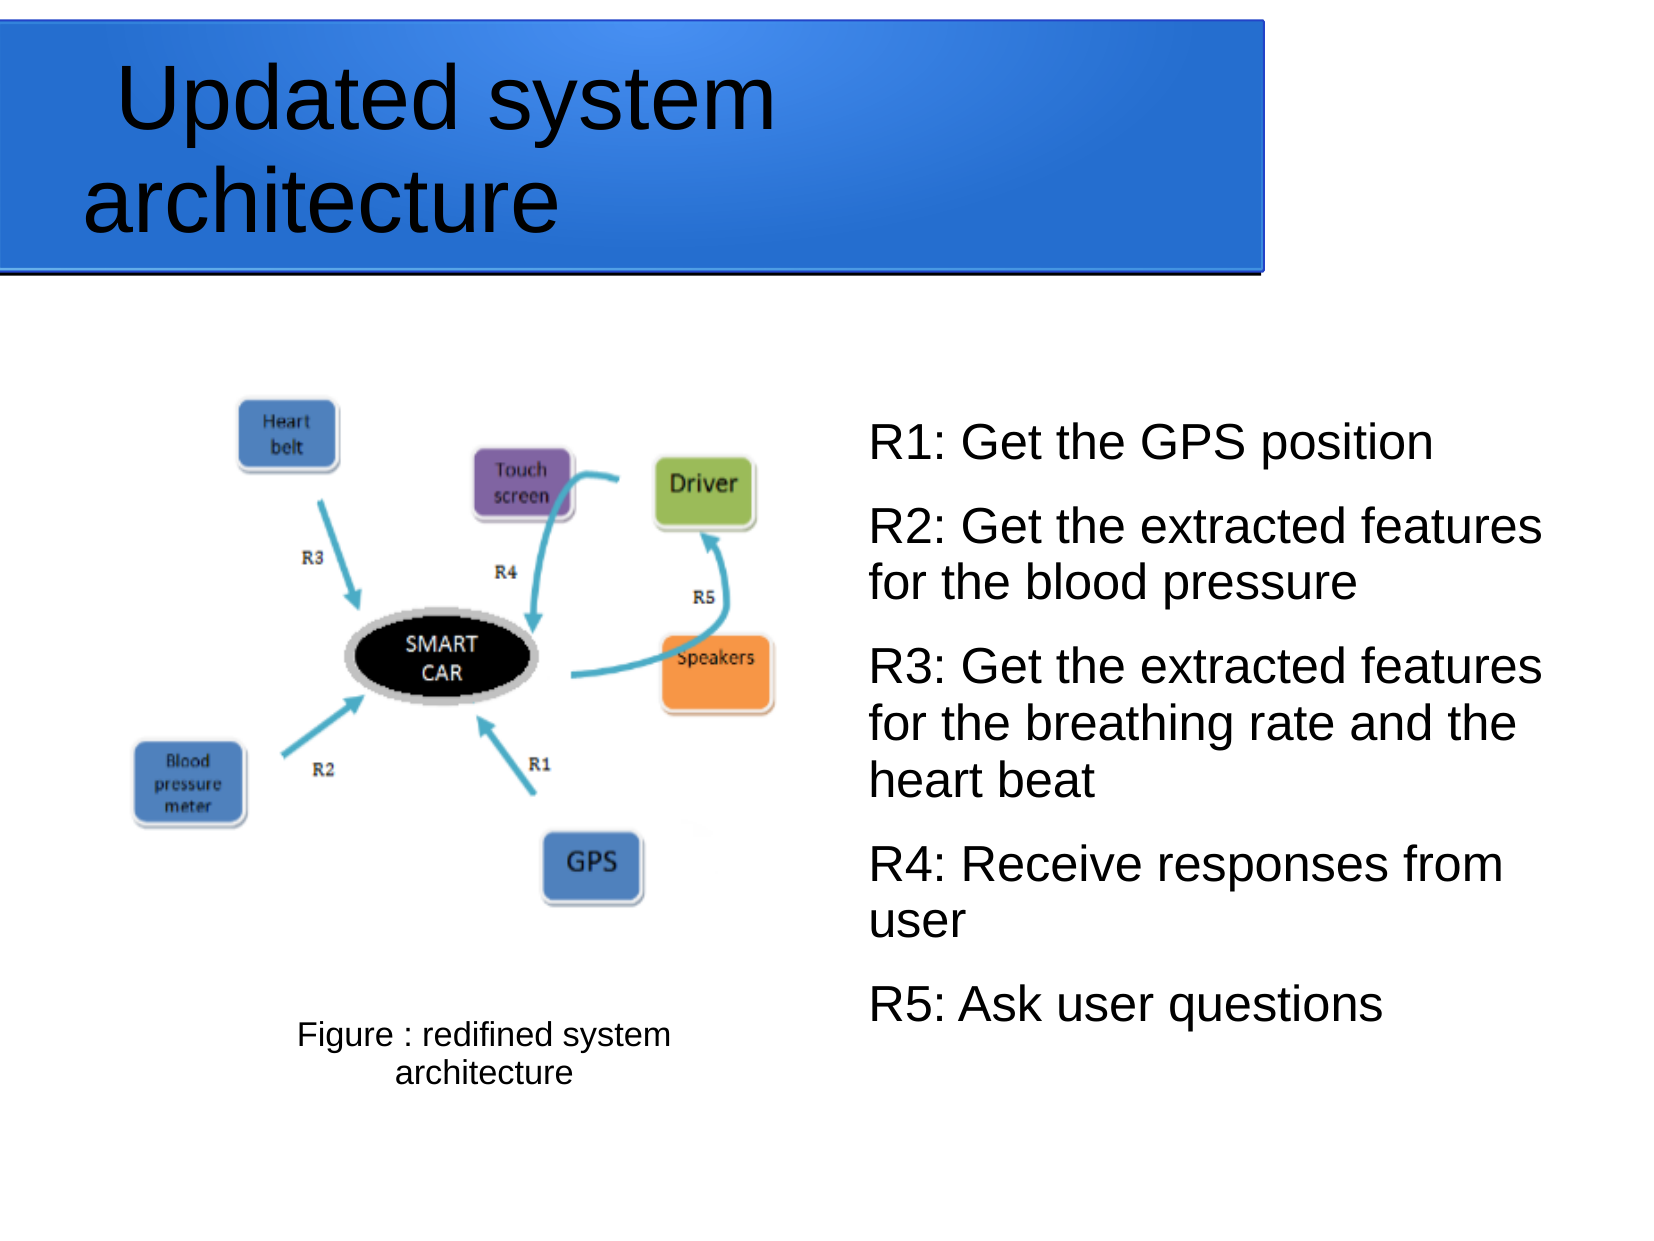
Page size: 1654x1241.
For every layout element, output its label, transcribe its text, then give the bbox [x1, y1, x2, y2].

picture [82, 345, 809, 972]
title Updated system architecture [82, 47, 1235, 253]
list Figure : redifined system architecture [206, 1015, 709, 1093]
list R1: Get the GPS position R2: Get the extracted features for the blood pressure R3: Get the extracted features for the breathing rate and the heart beat R4: Receive responses from user R5: Ask user questions [868, 413, 1595, 1034]
